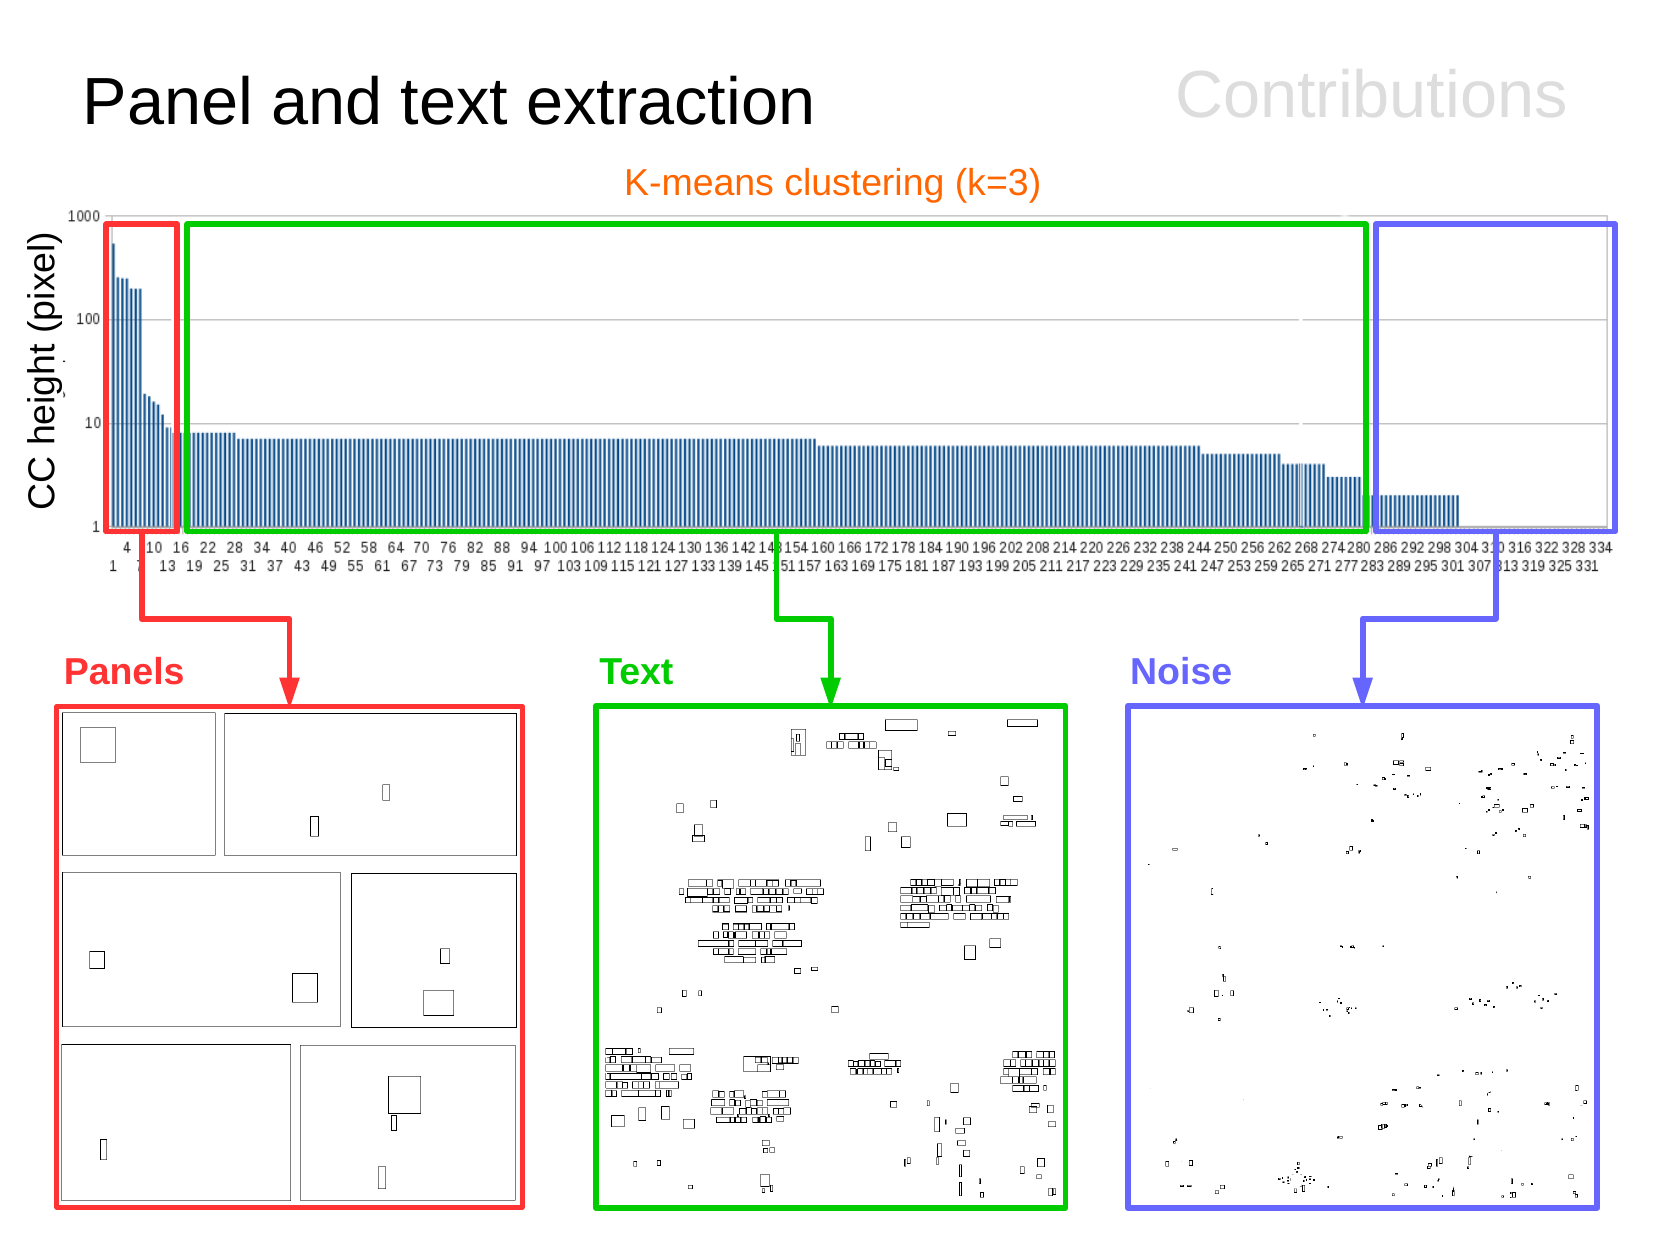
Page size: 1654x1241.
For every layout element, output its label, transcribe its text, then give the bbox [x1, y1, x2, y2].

picture [63, 208, 1616, 579]
text_box CC height (pixel) [12, 193, 70, 549]
text_box Panels [47, 643, 201, 701]
picture [1130, 708, 1595, 1205]
picture [598, 708, 1063, 1205]
text_box K-means clustering (k=3) [578, 153, 1087, 211]
text_box Noise [1104, 643, 1258, 701]
picture [1379, 227, 1612, 529]
text_box Text [584, 643, 739, 701]
title Panel and text extraction [82, 49, 1571, 154]
picture [190, 227, 1363, 529]
picture [59, 708, 520, 1205]
picture [109, 227, 174, 529]
picture [1499, 534, 1616, 579]
